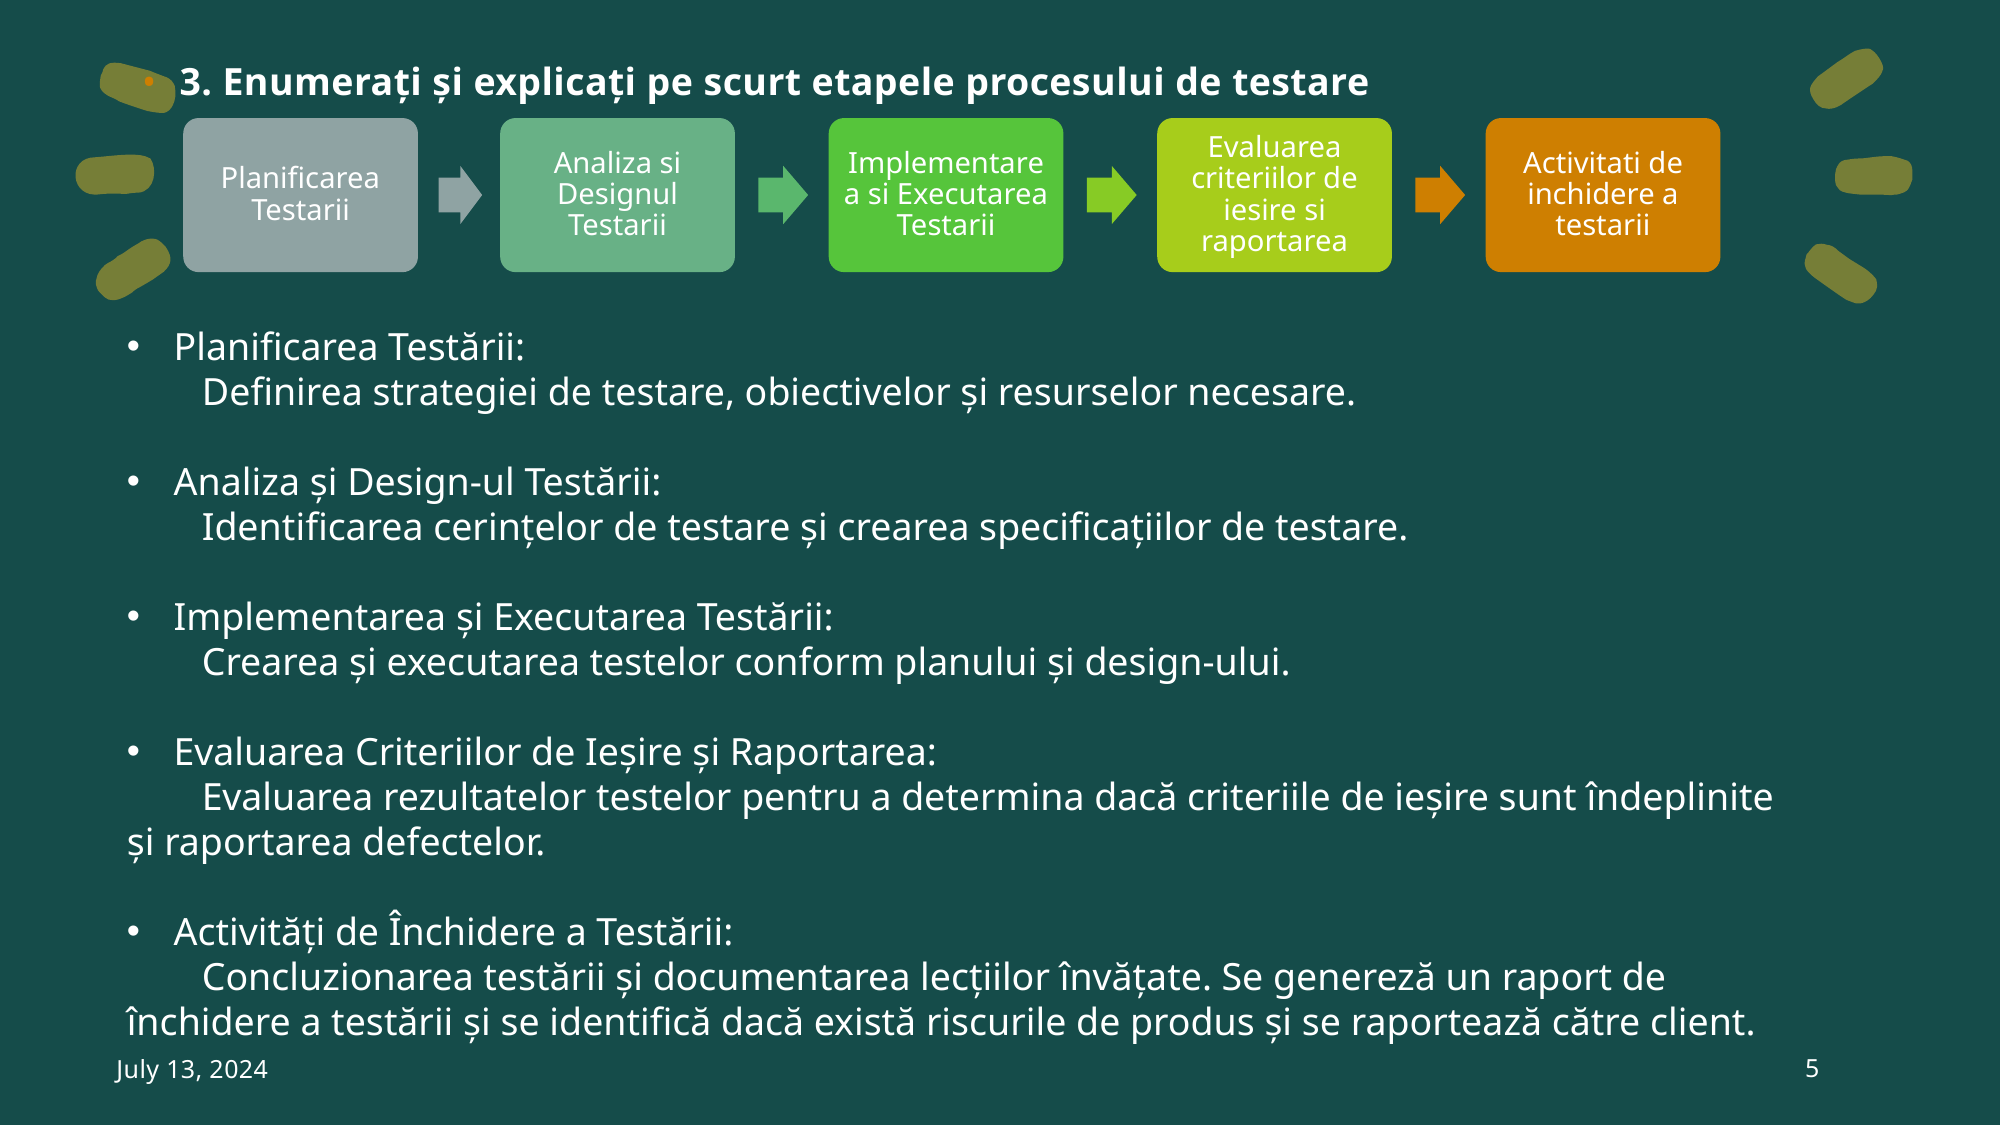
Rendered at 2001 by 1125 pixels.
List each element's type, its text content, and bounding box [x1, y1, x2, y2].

text_box July 13, 2024 [116, 1058, 466, 1125]
text_box ‹#› [1805, 1006, 2000, 1125]
text_box Activitati de inchidere a testarii [1485, 118, 1721, 273]
text_box Planificarea Testării: Definirea strategiei de testare, obiectivelor și resurselor necesare. Analiza și Design-ul Testării: Identificarea cerințelor de testare și crearea specificațiilor de testare. Implementarea și Executarea Testării: Crearea și executarea testelor conform planului și design-ului. Evaluarea Criteriilor de Ieșire și Raportarea: Evaluarea rezultatelor testelor pentru a determina dacă criteriile de ieșire sunt îndeplinite și raportarea defectelor. Activități de Închidere a Testării: Concluzionarea testării și documentarea lecțiilor învățate. Se genereză un raport de închidere a testării și se identifică dacă există riscurile de produs și se raportează către client. [111, 315, 1806, 1058]
text_box Evaluarea criteriilor de iesire si raportarea [1157, 118, 1392, 273]
text_box Analiza si Designul Testarii [500, 118, 735, 273]
text_box Implementarea si Executarea Testarii [828, 118, 1064, 273]
text_box [758, 165, 809, 225]
list 3. Enumerați și explicați pe scurt etapele procesului de testare [142, 48, 1889, 582]
text_box Planificarea Testarii [183, 118, 418, 273]
text_box [1086, 165, 1137, 225]
text_box [438, 165, 483, 225]
text_box [1415, 165, 1466, 225]
